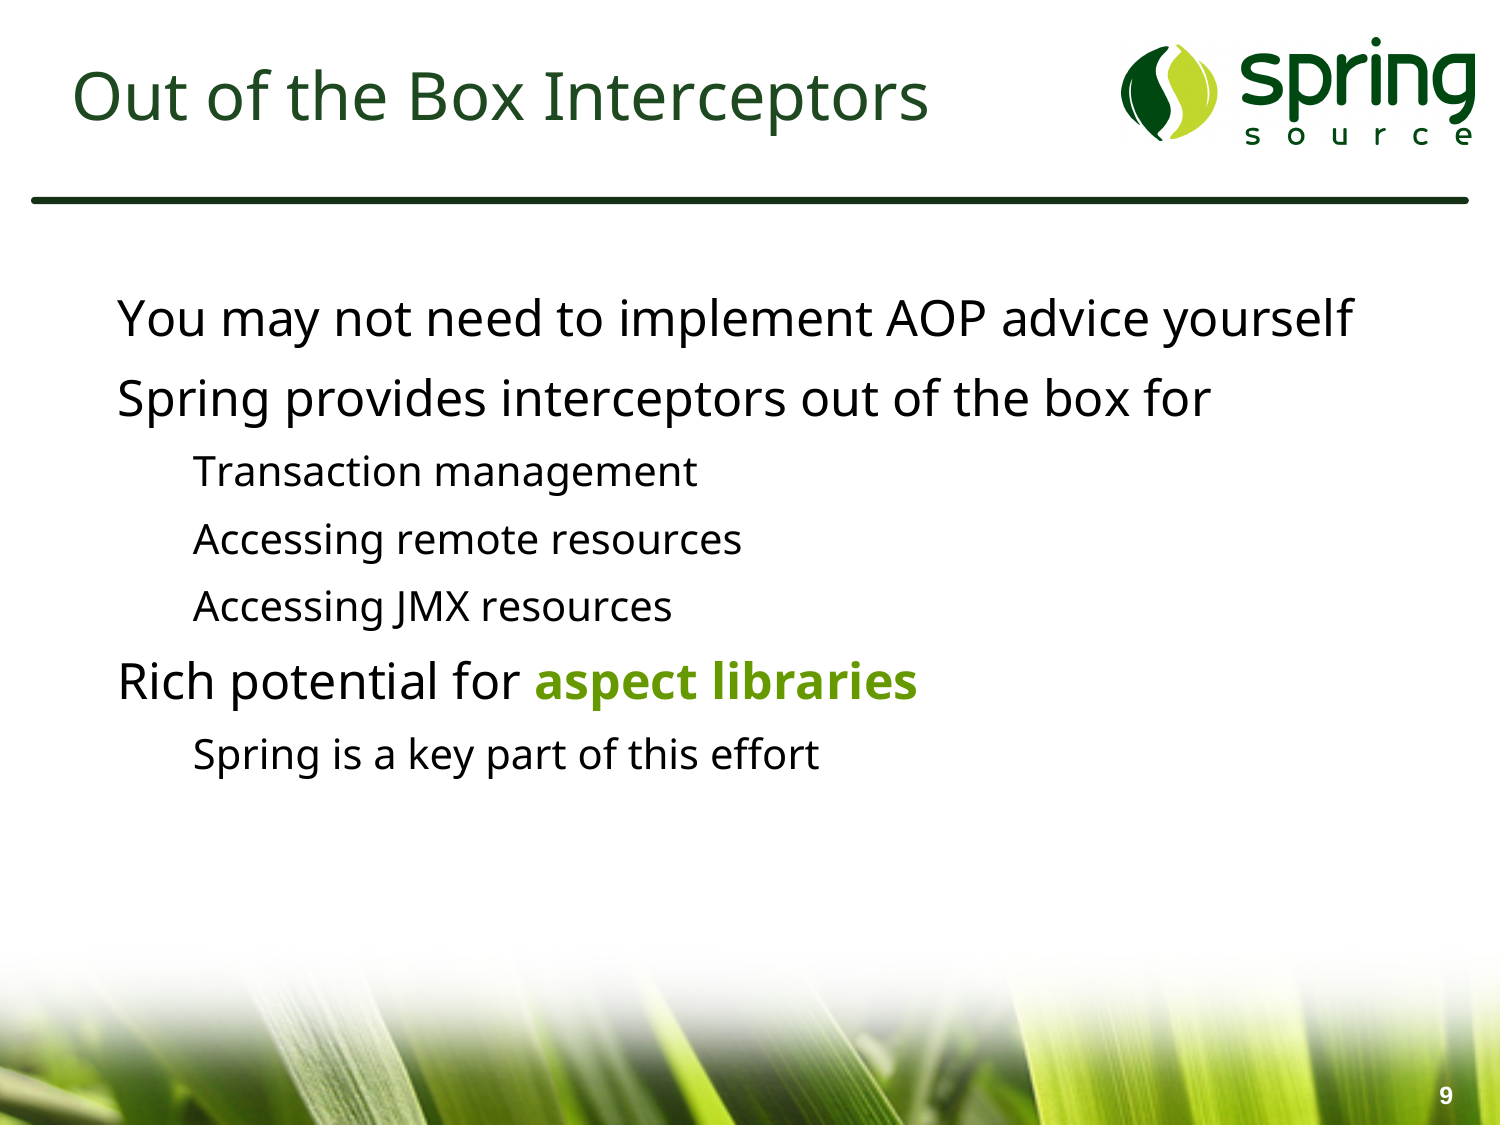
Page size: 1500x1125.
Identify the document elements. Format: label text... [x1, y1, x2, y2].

picture [0, 944, 1500, 1125]
list You may not need to implement AOP advice yourself Spring provides interceptors out of the box for Transaction management Accessing remote resources Accessing JMX resources Rich potential for aspect libraries Spring is a key part of this effort [103, 275, 1394, 938]
title Out of the Box Interceptors [56, 13, 1089, 176]
picture [1121, 37, 1475, 145]
